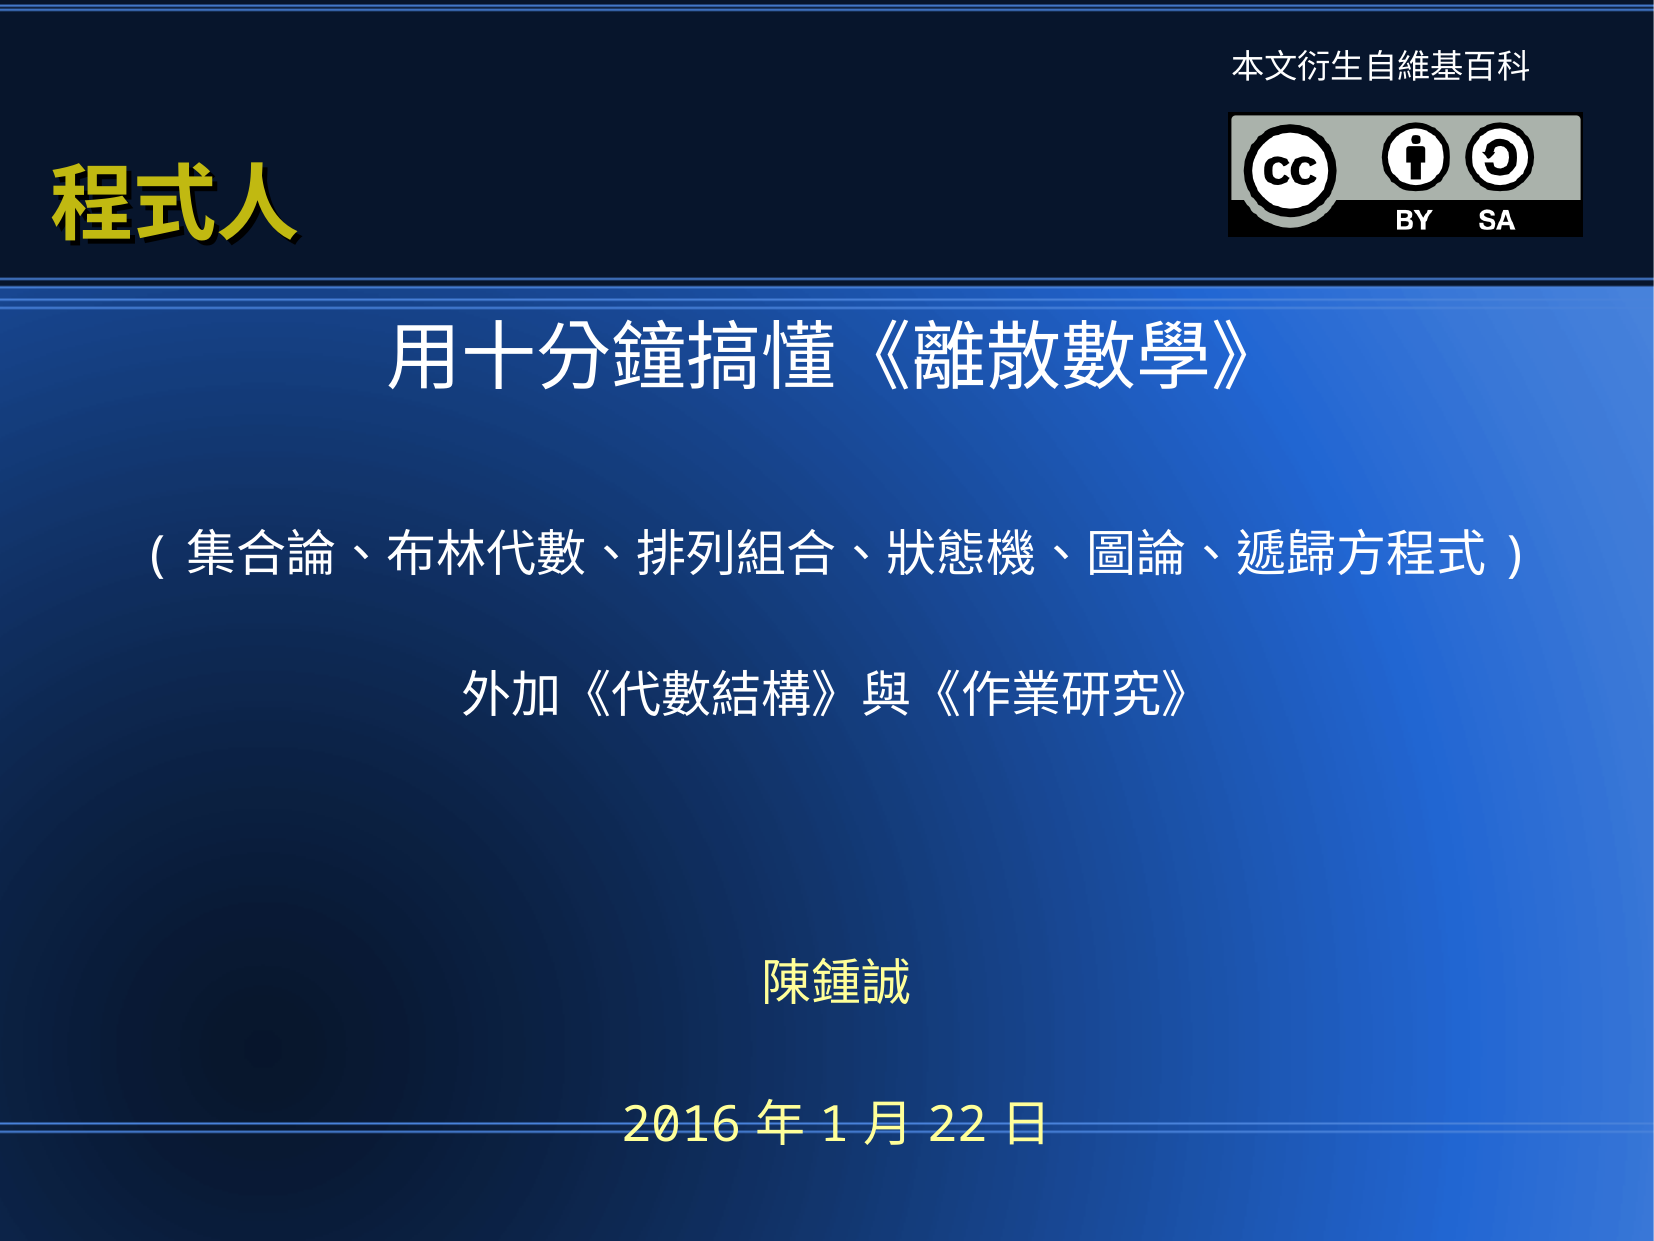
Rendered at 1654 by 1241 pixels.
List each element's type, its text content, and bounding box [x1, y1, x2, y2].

text_box 本文衍生自維基百科 [1216, 32, 1622, 95]
picture [0, 0, 1654, 1241]
text_box 程式人 [35, 129, 378, 325]
subtitle 用十分鐘搞懂《離散數學》 (集合論、布林代數、排列組合、狀態機、圖論、遞歸方程式) 外加《代數結構》與《作業研究》 陳鍾誠 2016年1月22日 [47, 342, 1626, 1111]
